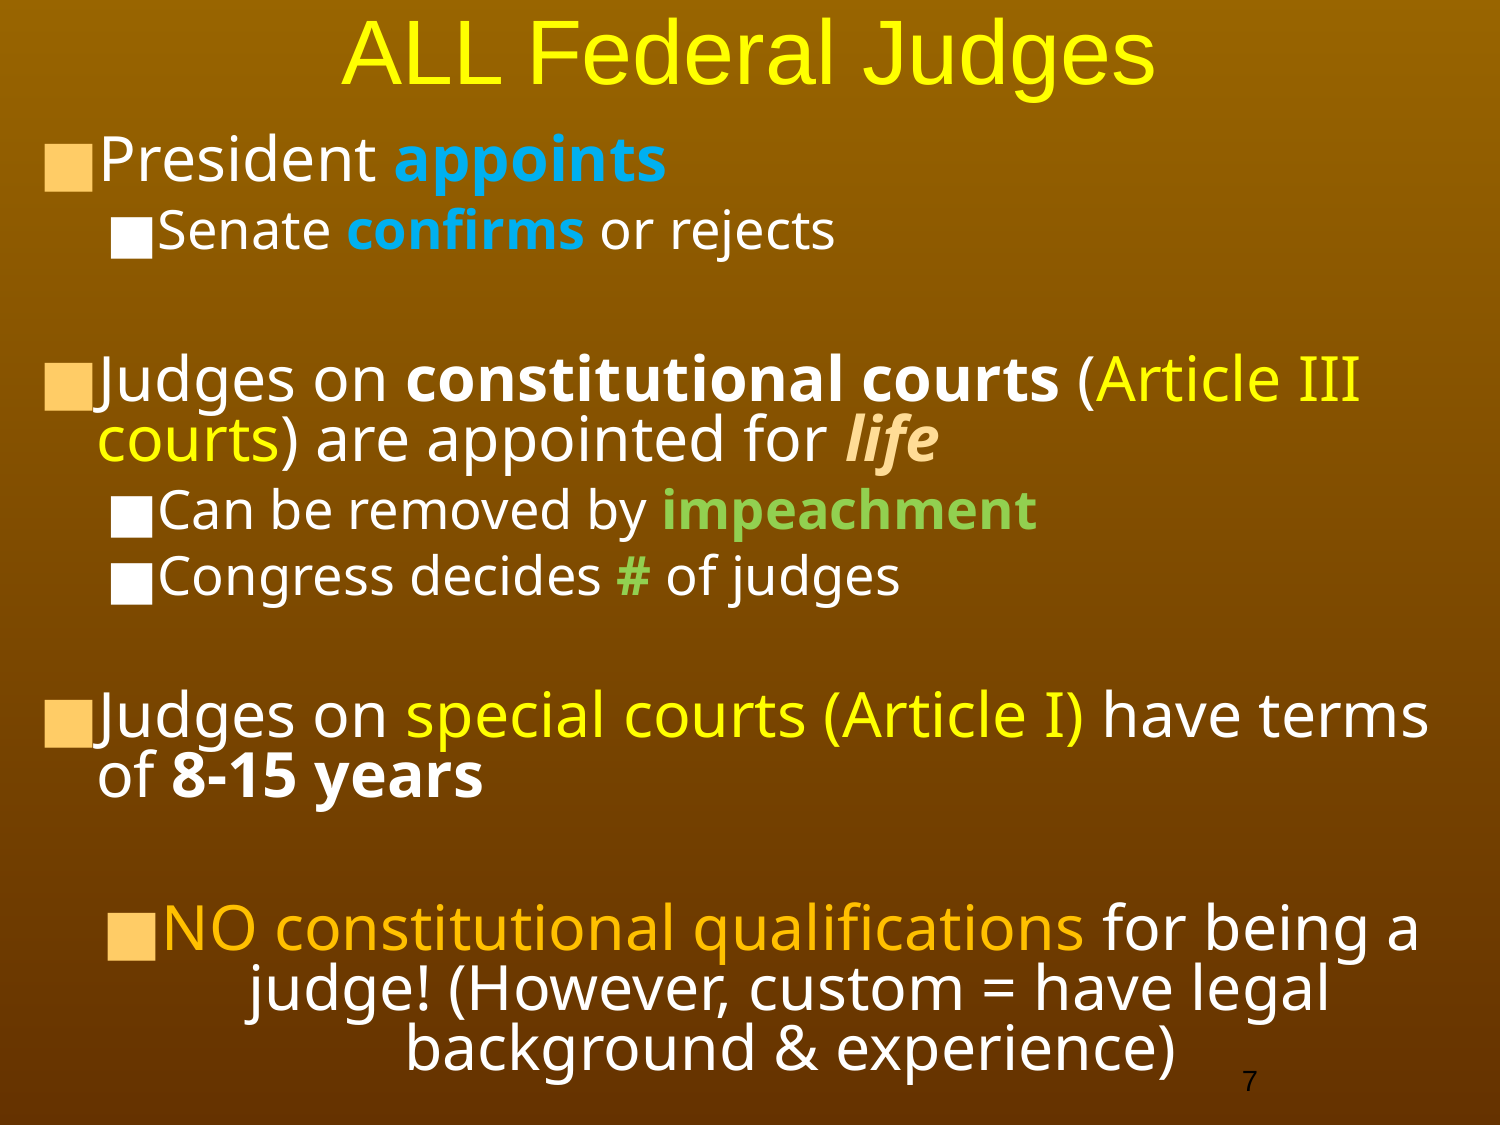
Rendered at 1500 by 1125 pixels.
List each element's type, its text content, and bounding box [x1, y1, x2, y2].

title ALL Federal Judges [75, 0, 1425, 125]
list President appoints Senate confirms or rejects Judges on constitutional courts (Article III courts) are appointed for life Can be removed by impeachment Congress decides # of judges Judges on special courts (Article I) have terms of 8-15 years NO constitutional qualifications for being a judge! (However, custom = have legal background & experience) [24, 125, 1500, 1125]
text_box <number> [1226, 1059, 1273, 1105]
